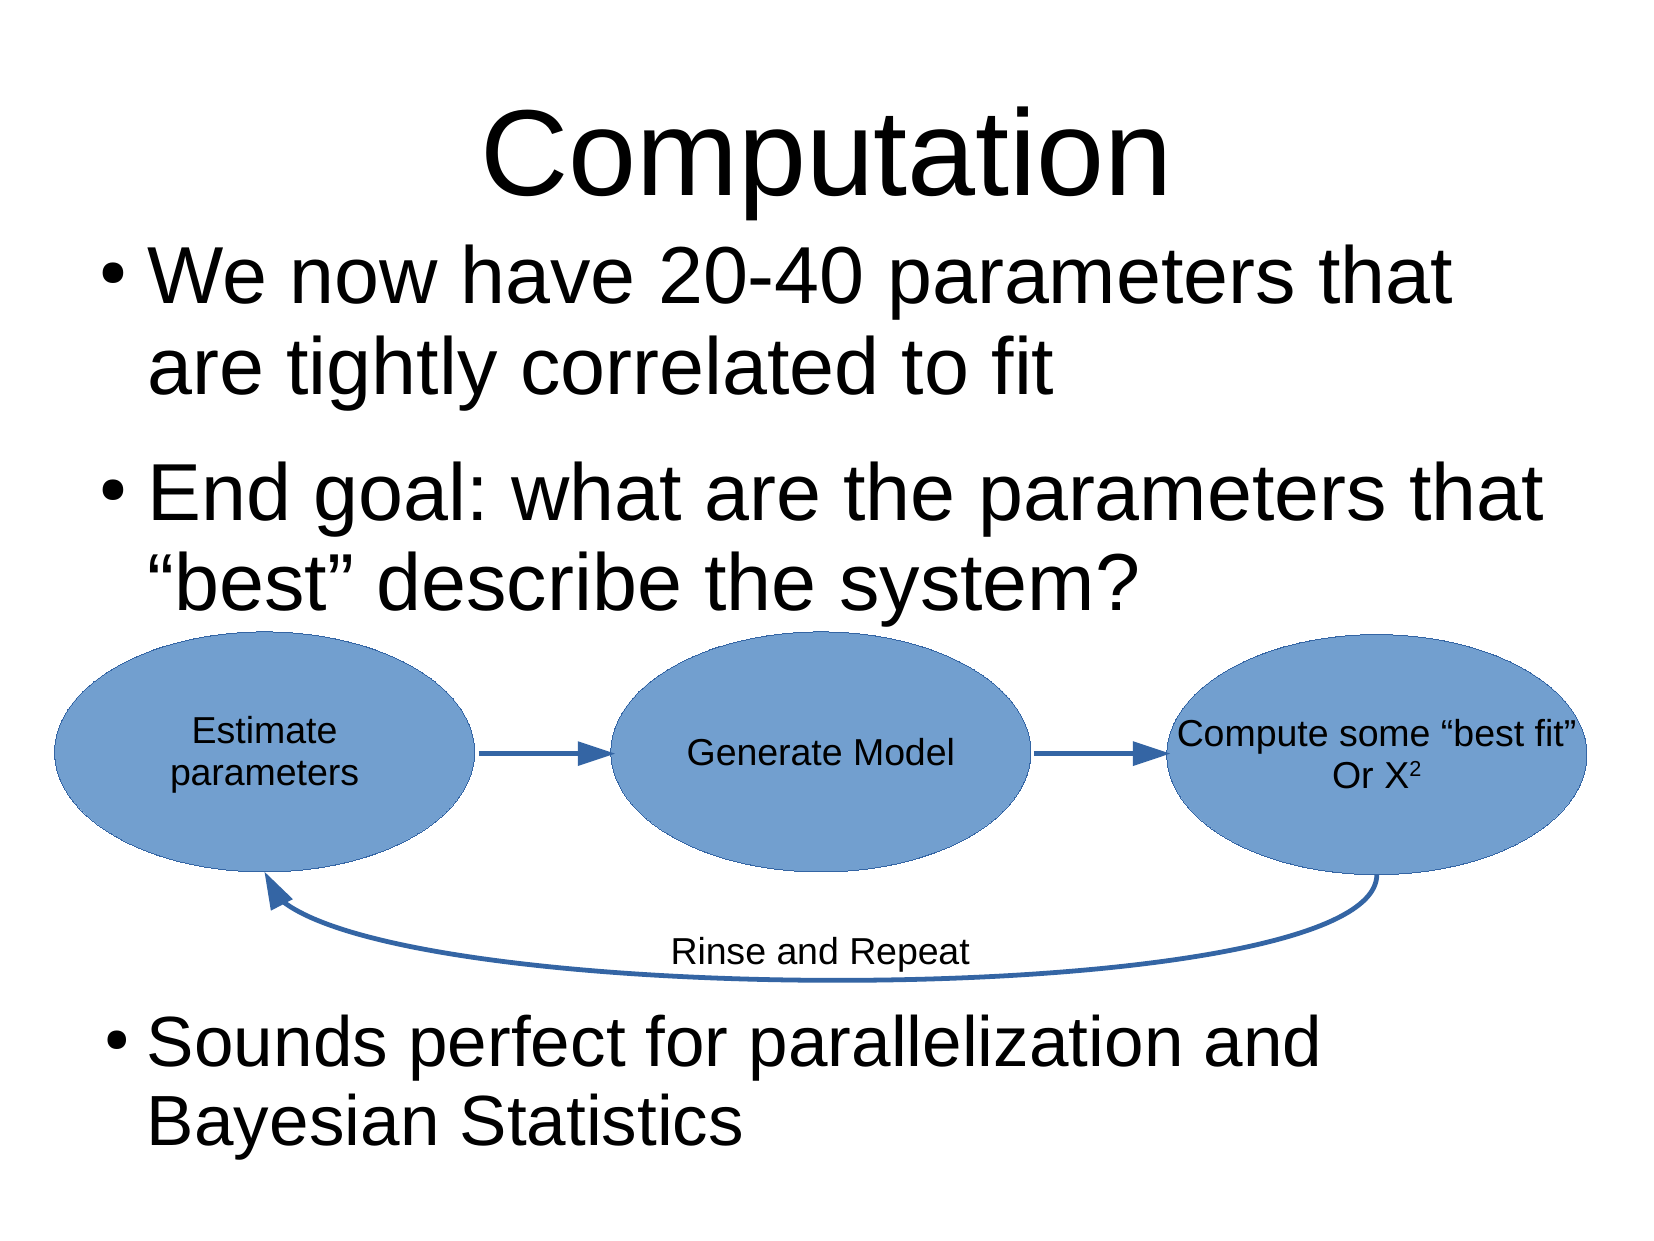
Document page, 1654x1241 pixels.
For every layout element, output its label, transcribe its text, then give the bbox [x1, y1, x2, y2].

list Sounds perfect for parallelization and Bayesian Statistics [90, 1001, 1591, 1162]
text_box Generate Model [610, 631, 1031, 872]
title Computation [82, 49, 1571, 230]
text_box Compute some “best fit” Or Χ2 [1166, 634, 1587, 875]
text_box Estimate parameters [54, 631, 475, 872]
list We now have 20-40 parameters that are tightly correlated to fit End goal: what are the parameters that “best” describe the system? [82, 230, 1571, 631]
text_box Rinse and Repeat [655, 922, 986, 976]
